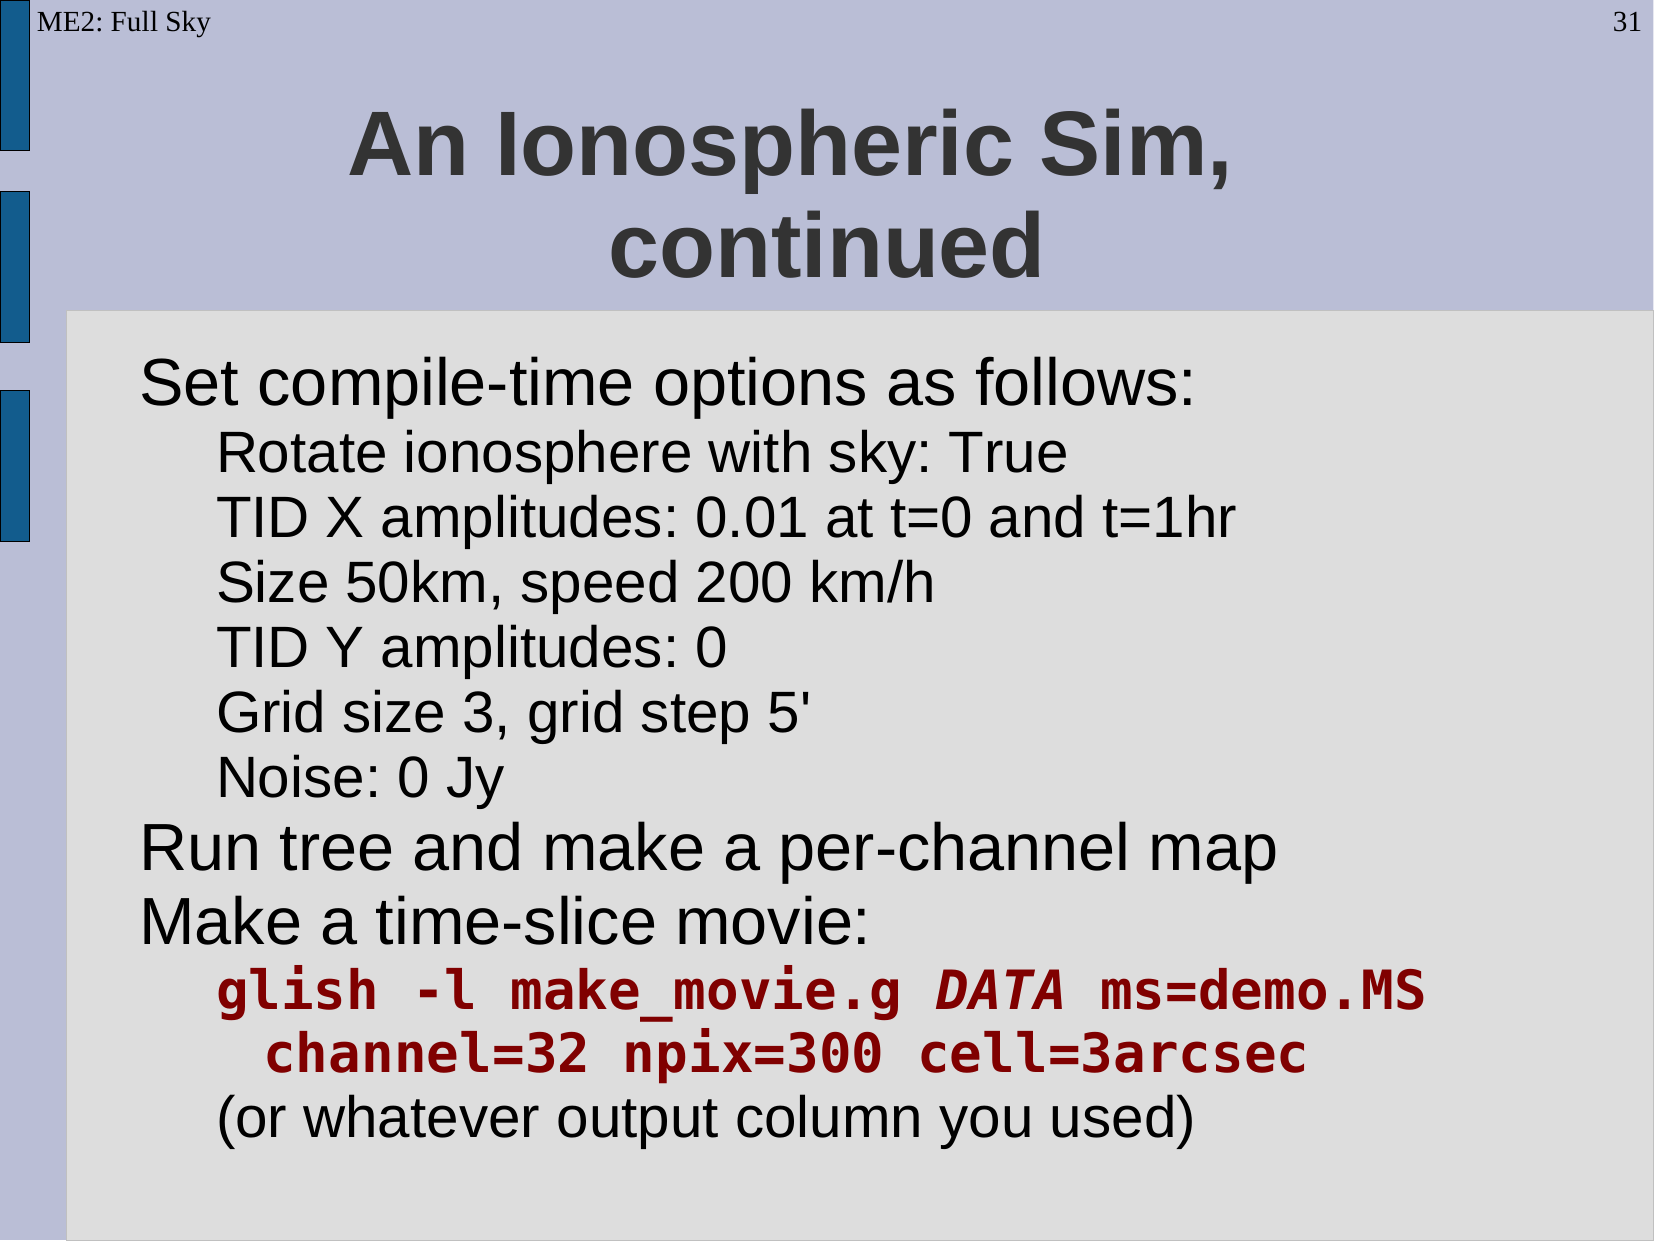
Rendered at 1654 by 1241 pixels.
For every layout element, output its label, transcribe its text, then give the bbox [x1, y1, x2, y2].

title An Ionospheric Sim, continued [121, 87, 1534, 302]
list Set compile-time options as follows: Rotate ionosphere with sky: True TID X amplitudes: 0.01 at t=0 and t=1hr Size 50km, speed 200 km/h TID Y amplitudes: 0 Grid size 3, grid step 5' Noise: 0 Jy Run tree and make a per-channel map Make a time-slice movie: glish -l make_movie.g DATA ms=demo.MS channel=32 npix=300 cell=3arcsec (or whatever output column you used) [121, 344, 1534, 1179]
